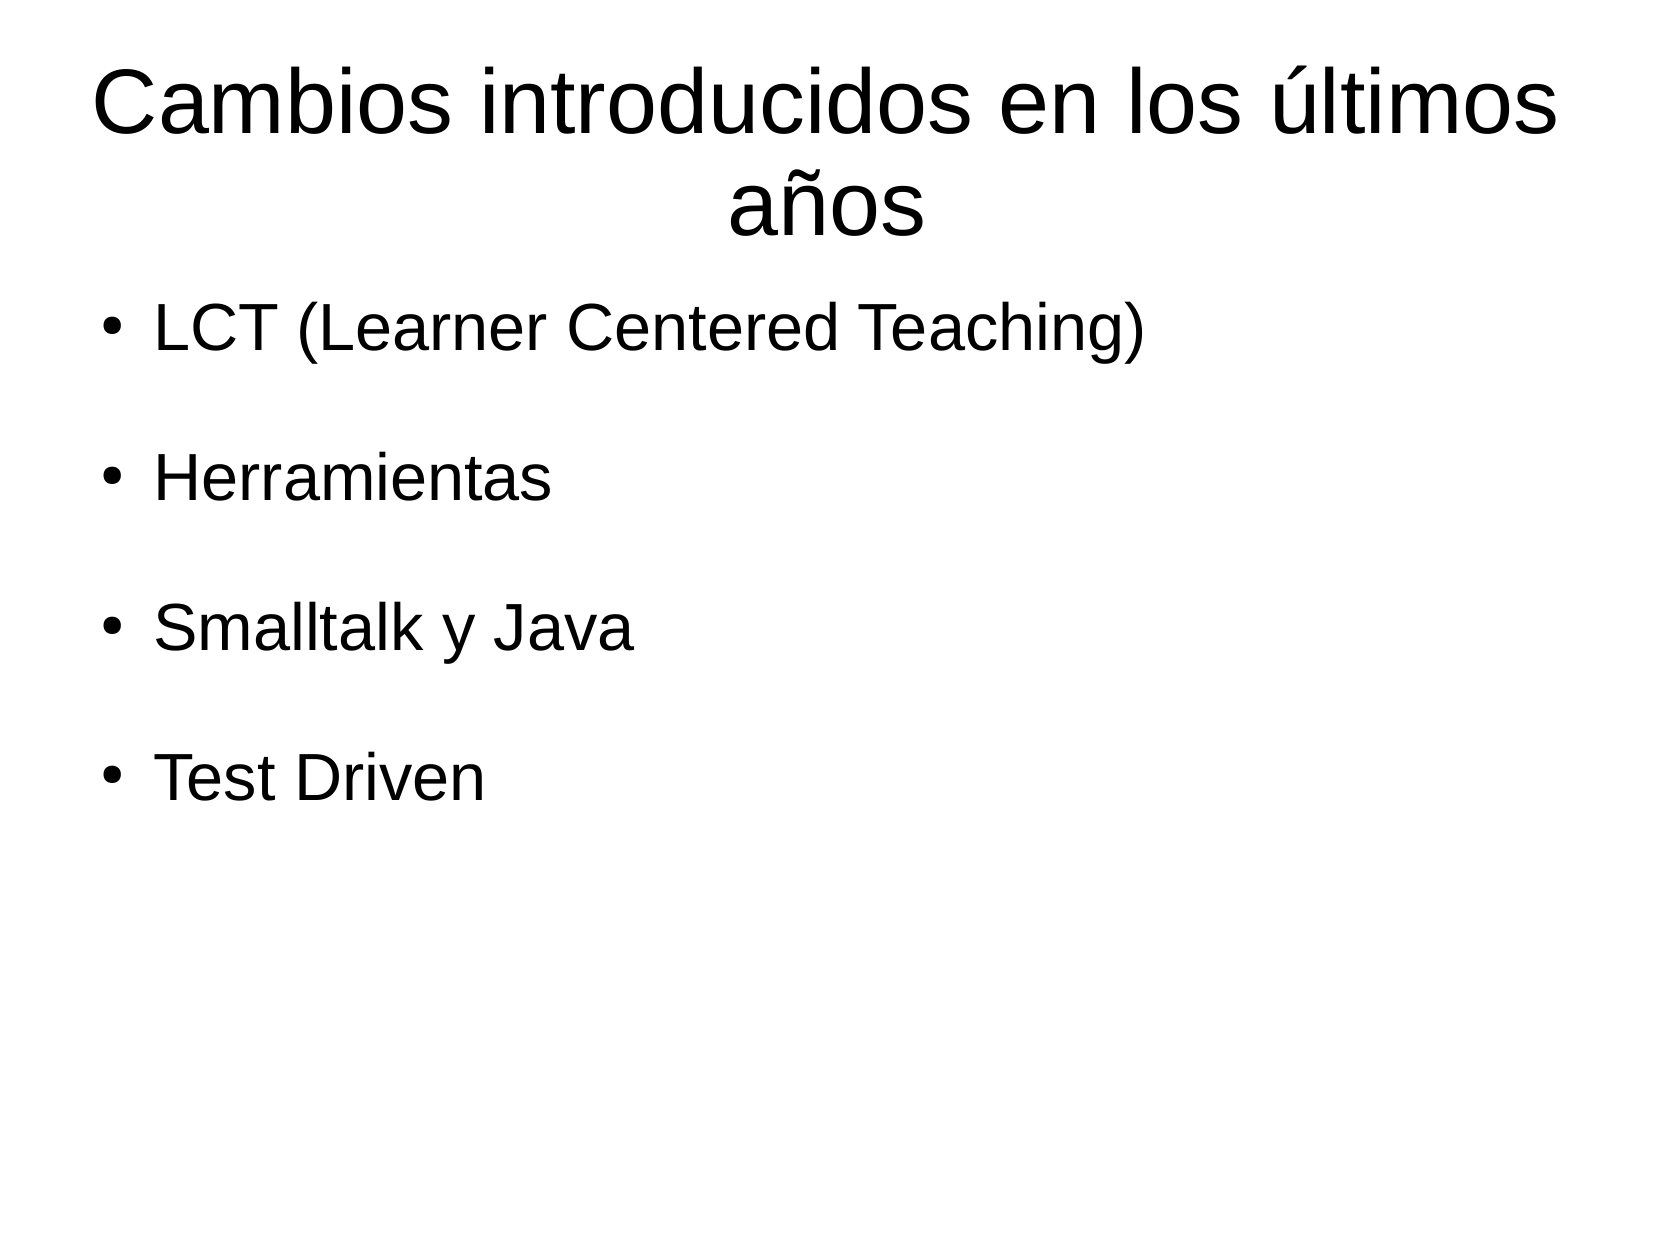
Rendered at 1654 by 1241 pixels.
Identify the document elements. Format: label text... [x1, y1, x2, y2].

title Cambios introducidos en los últimos años [82, 49, 1571, 257]
list LCT (Learner Centered Teaching) Herramientas Smalltalk y Java Test Driven [82, 290, 1538, 1010]
